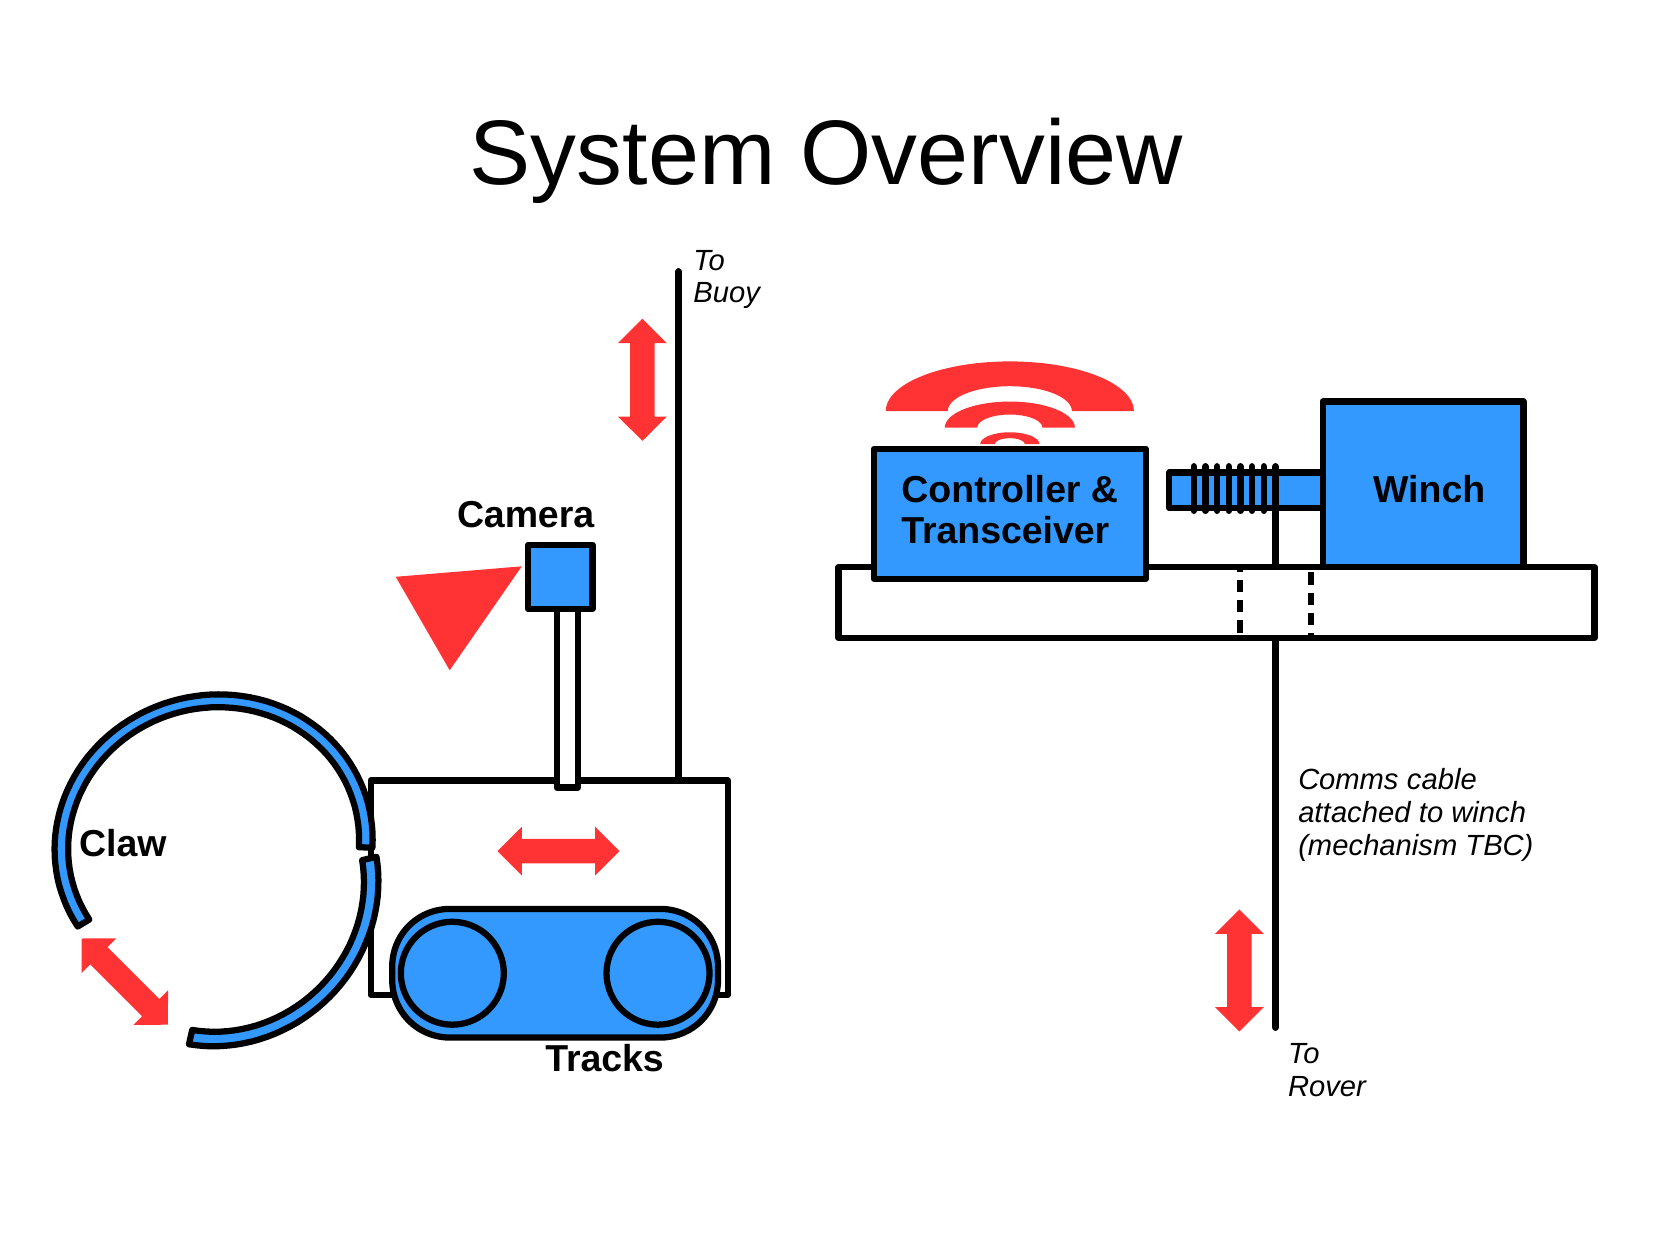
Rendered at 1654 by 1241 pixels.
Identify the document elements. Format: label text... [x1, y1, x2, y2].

text_box [980, 432, 1040, 445]
title System Overview [82, 49, 1571, 257]
text_box [838, 401, 1595, 638]
text_box [885, 361, 1134, 412]
text_box [81, 938, 169, 1025]
text_box Claw [64, 814, 182, 872]
text_box [395, 566, 522, 671]
text_box To Buoy [678, 236, 800, 317]
text_box Winch [1358, 460, 1501, 518]
text_box Tracks [530, 1029, 679, 1087]
text_box [618, 318, 667, 441]
text_box Controller & Transceiver [886, 460, 1134, 560]
text_box Camera [442, 486, 610, 544]
text_box Comms cable attached to winch (mechanism TBC) [1283, 755, 1560, 870]
text_box To Rover [1273, 1029, 1404, 1111]
text_box [1215, 909, 1264, 1032]
text_box [944, 401, 1075, 428]
text_box [54, 317, 728, 1047]
